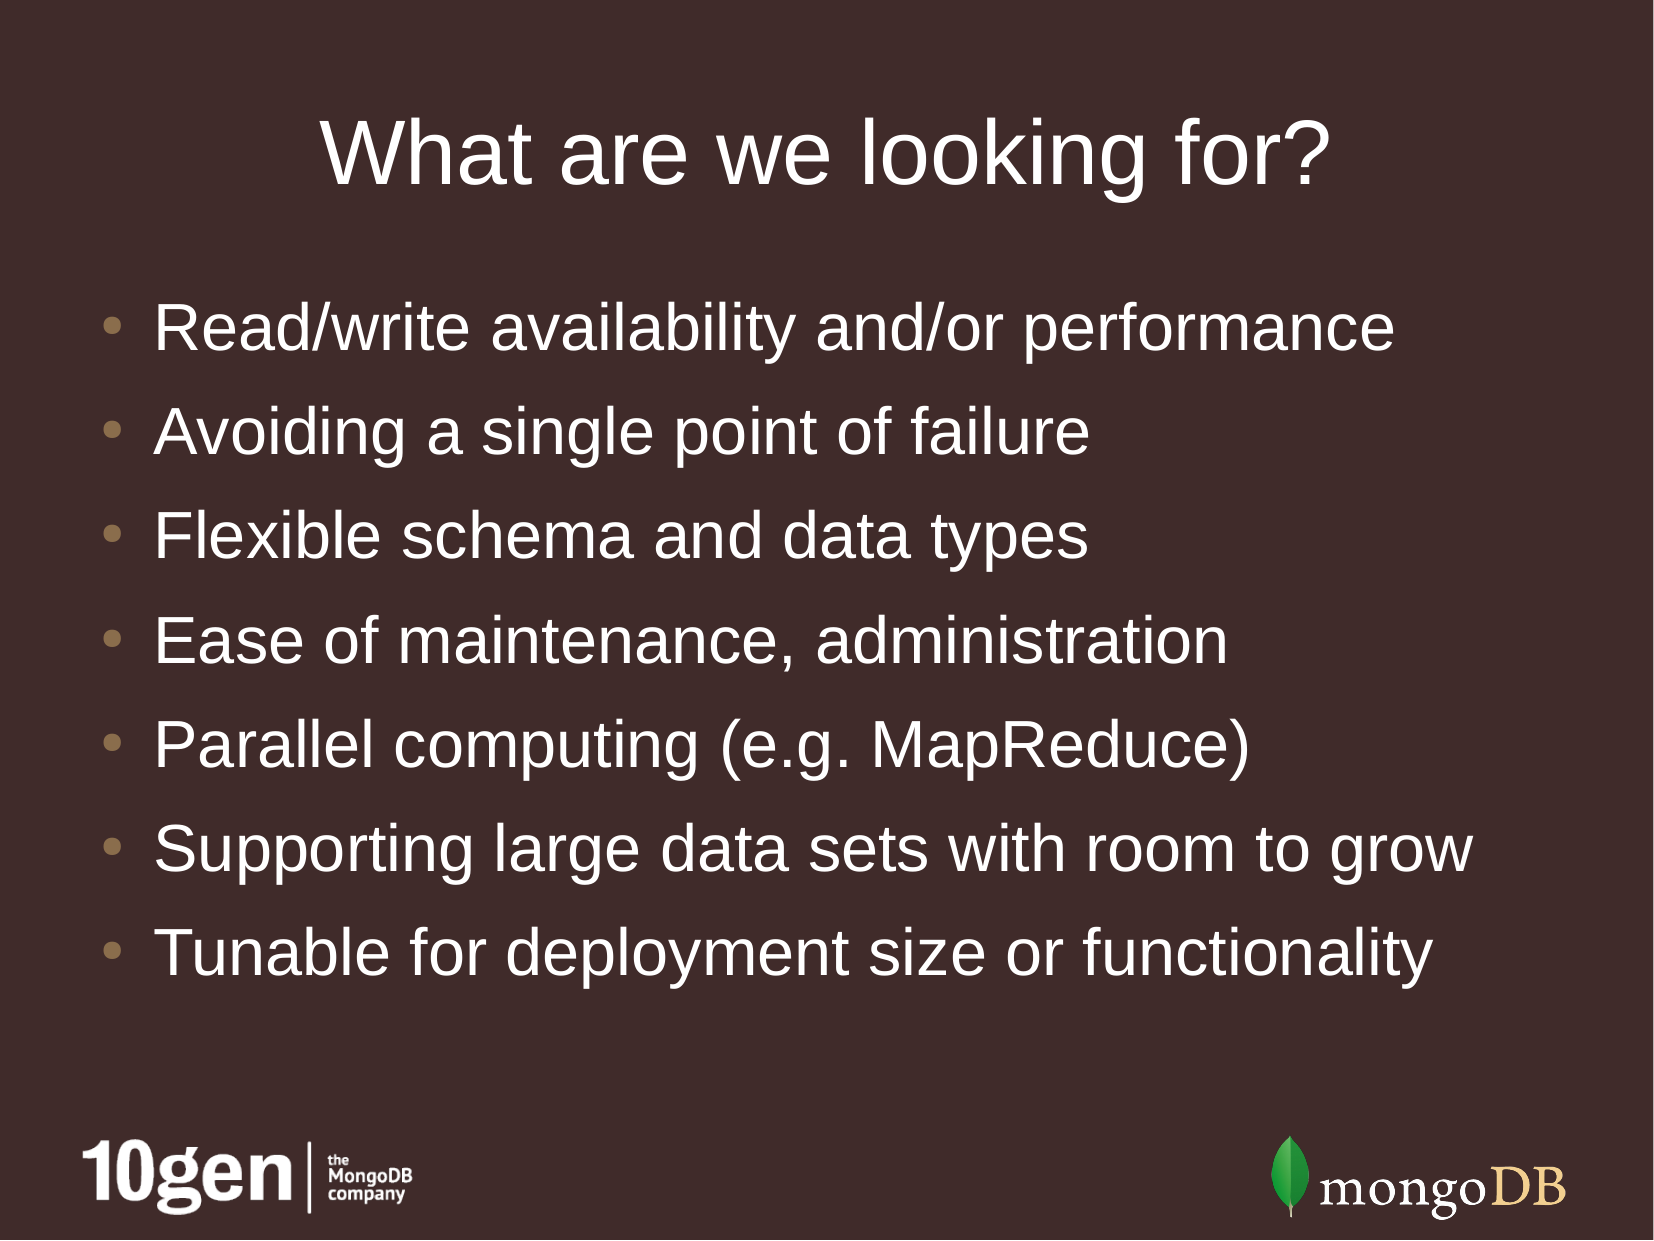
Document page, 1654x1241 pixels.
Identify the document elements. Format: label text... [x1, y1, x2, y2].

picture [82, 1139, 413, 1215]
title What are we looking for? [82, 49, 1571, 257]
picture [1260, 1124, 1576, 1230]
list Read/write availability and/or performance Avoiding a single point of failure Flexible schema and data types Ease of maintenance, administration Parallel computing (e.g. MapReduce) Supporting large data sets with room to grow Tunable for deployment size or functionality [82, 290, 1571, 1010]
